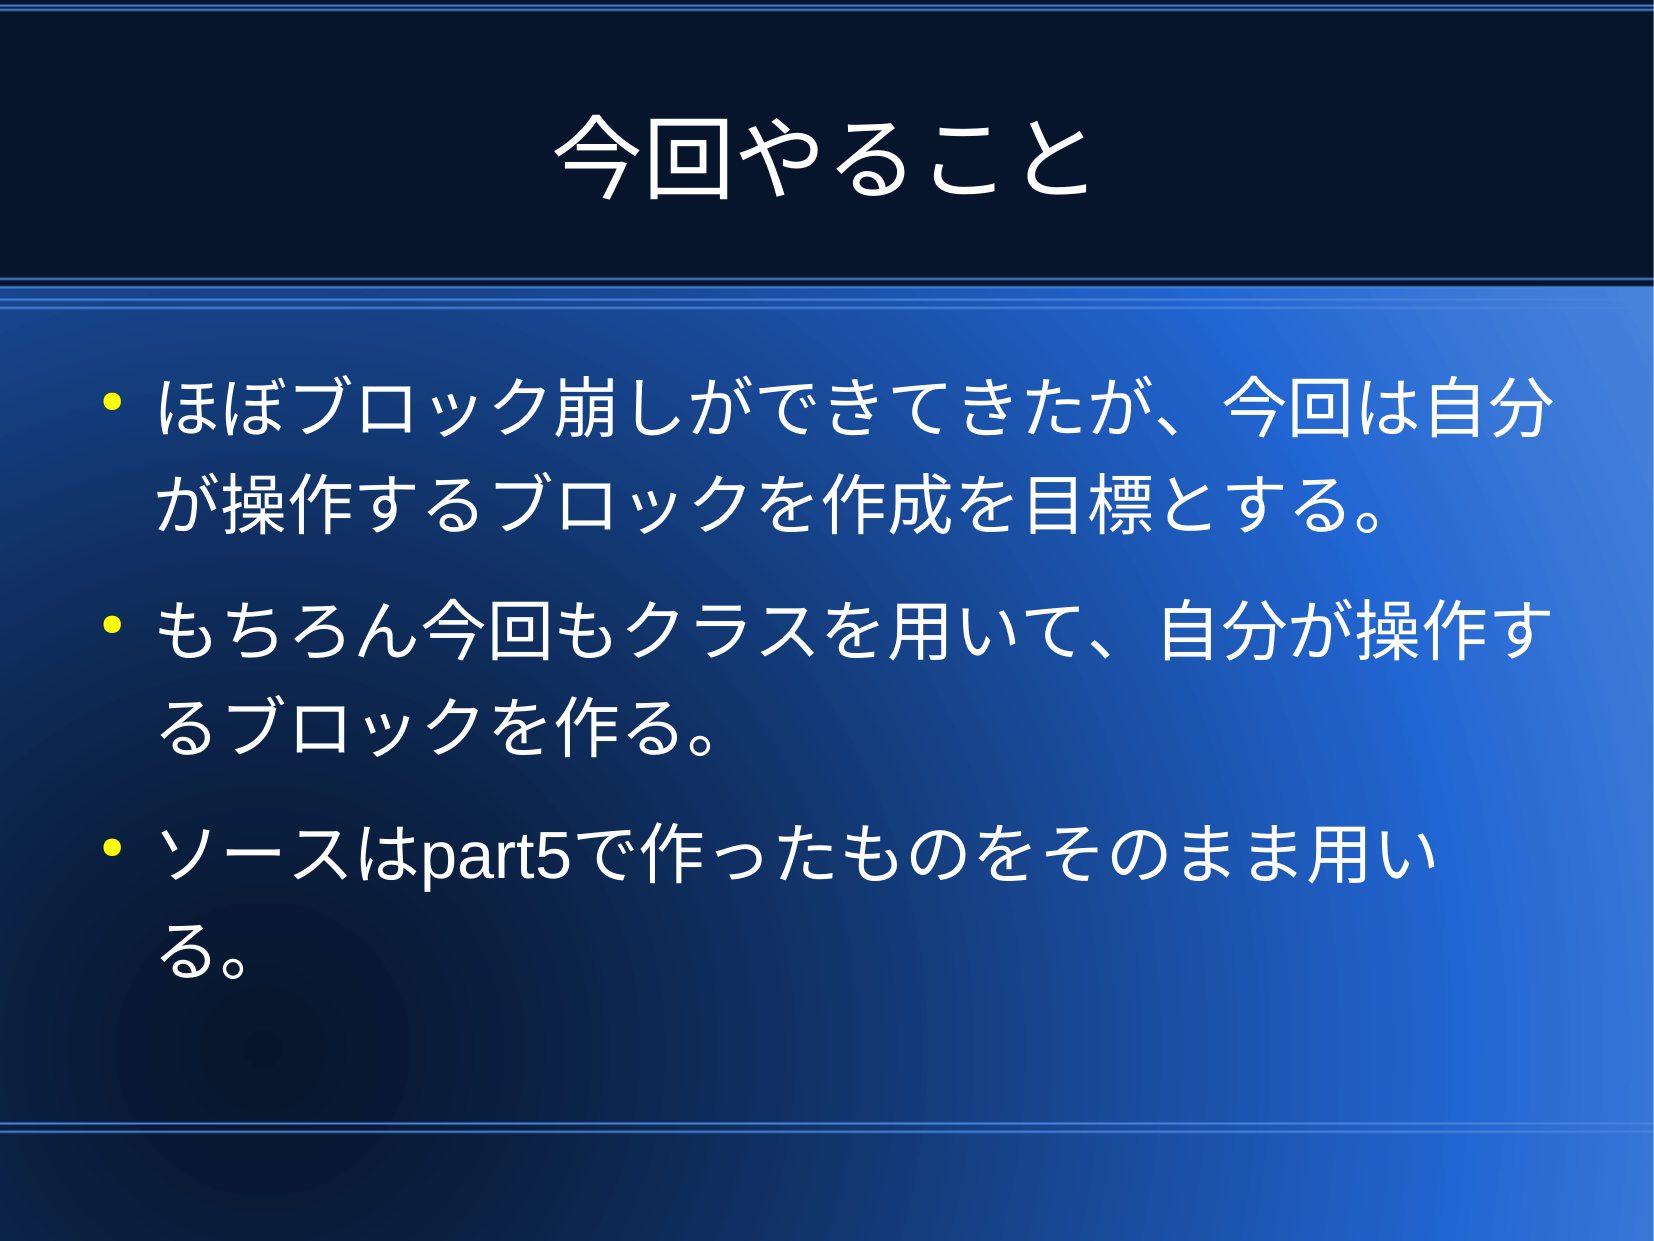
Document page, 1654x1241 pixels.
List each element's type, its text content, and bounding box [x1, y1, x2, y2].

picture [0, 0, 1654, 1241]
list ほぼブロック崩しができてきたが、今回は自分が操作するブロックを作成を目標とする。 もちろん今回もクラスを用いて、自分が操作するブロックを作る。 ソースはpart5で作ったものをそのまま用いる。 [82, 355, 1571, 1174]
title 今回やること [82, 49, 1571, 257]
